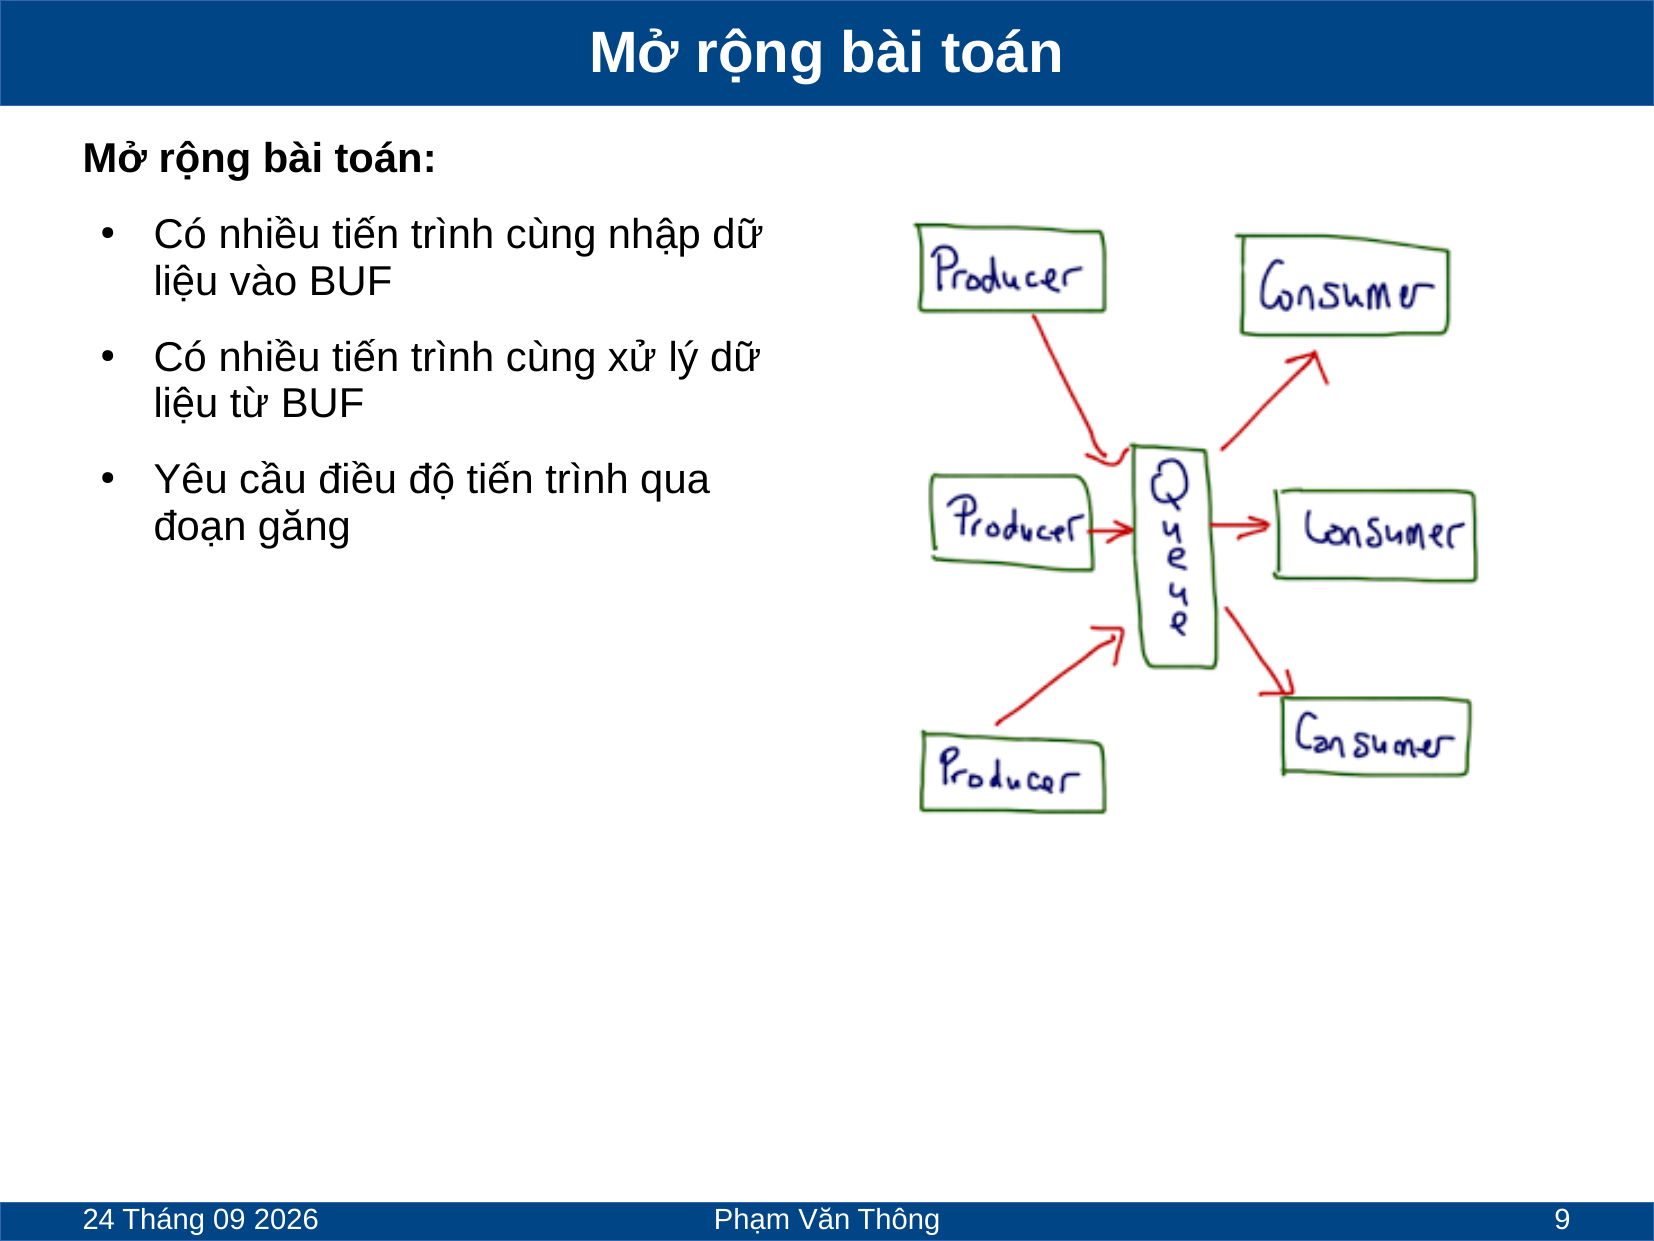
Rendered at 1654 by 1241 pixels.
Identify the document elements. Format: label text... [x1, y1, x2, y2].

picture [909, 134, 1508, 855]
title Mở rộng bài toán [0, 0, 1654, 106]
list Mở rộng bài toán: Có nhiều tiến trình cùng nhập dữ liệu vào BUF Có nhiều tiến trình cùng xử lý dữ liệu từ BUF Yêu cầu điều độ tiến trình qua đoạn găng [82, 135, 809, 855]
